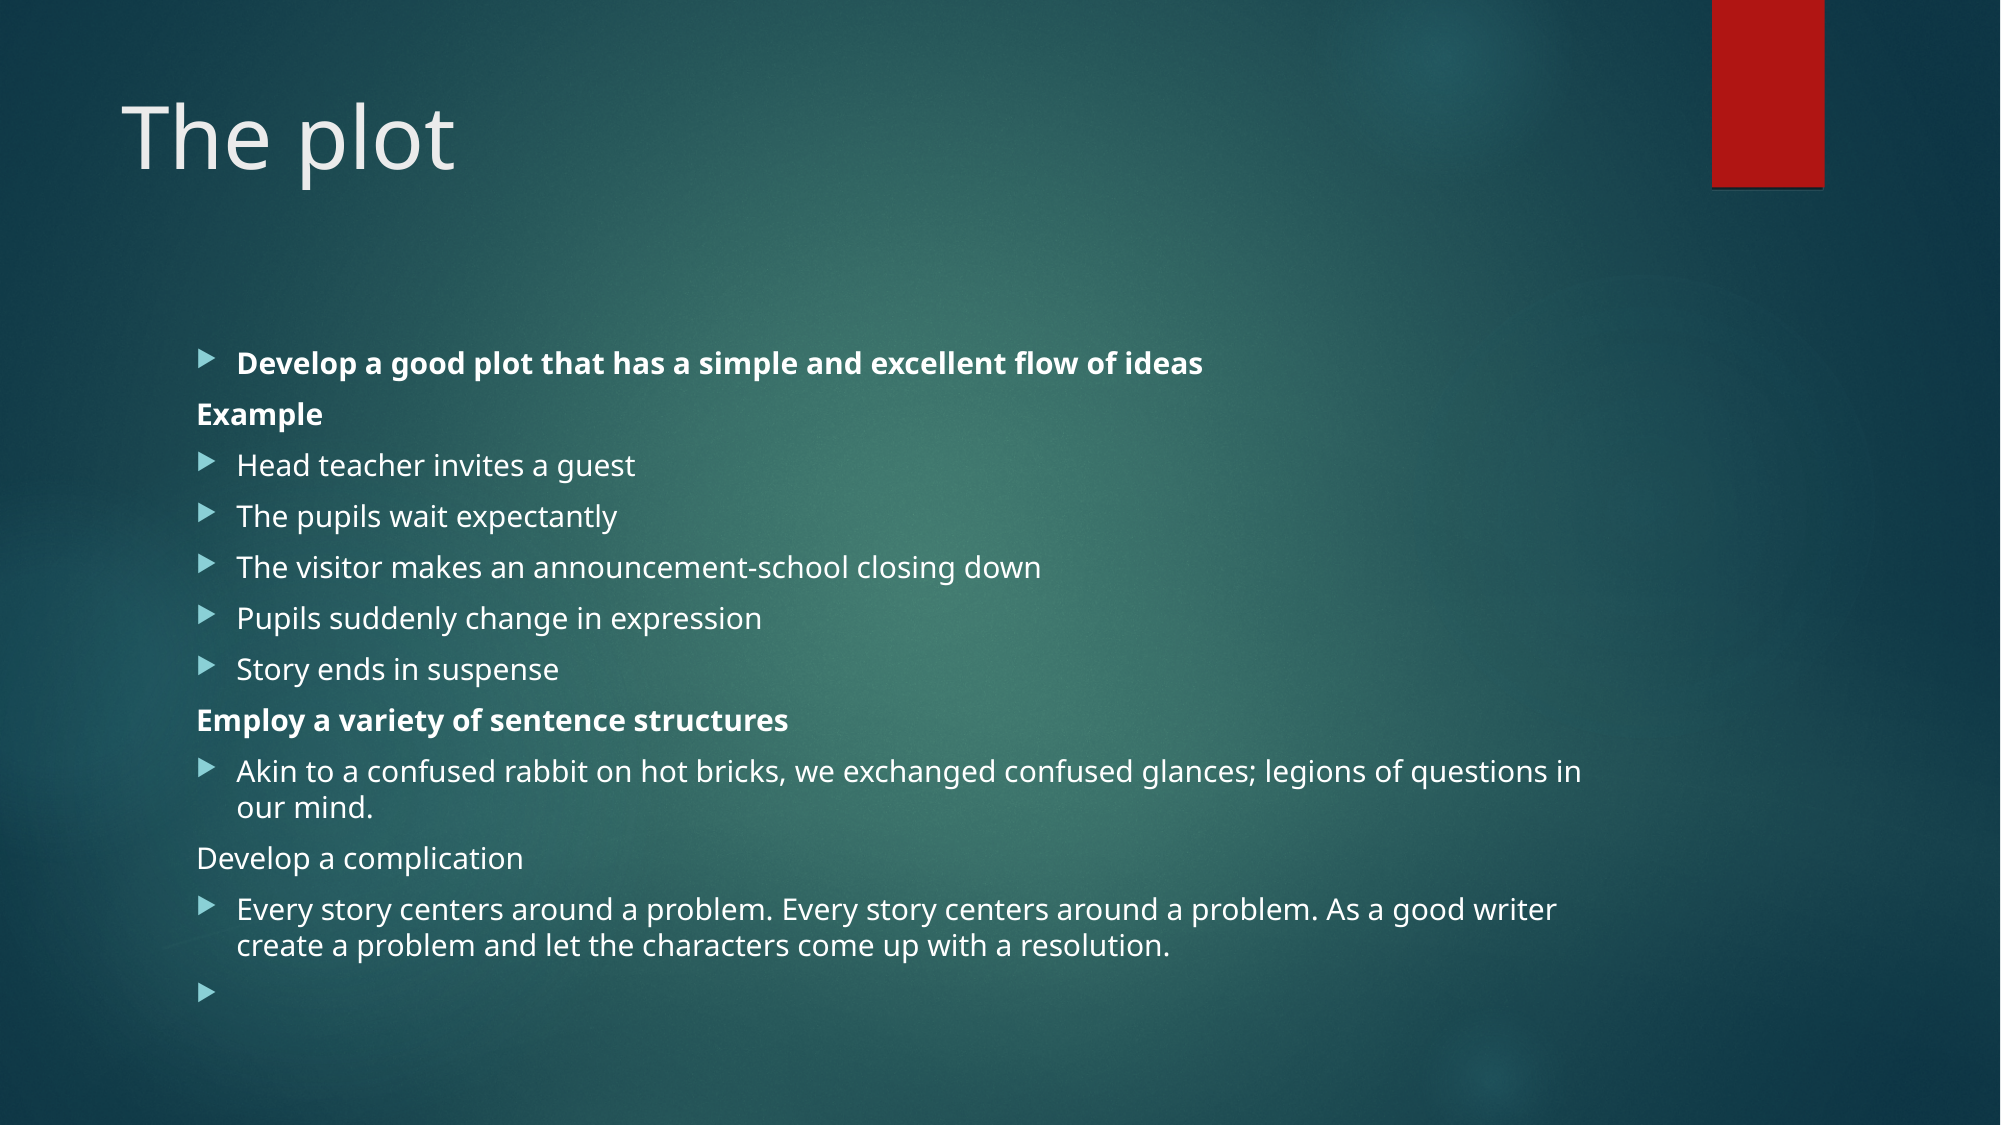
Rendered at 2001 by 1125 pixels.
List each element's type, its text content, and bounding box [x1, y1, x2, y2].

list Develop a good plot that has a simple and excellent flow of ideas Example Head teacher invites a guest The pupils wait expectantly The visitor makes an announcement-school closing down Pupils suddenly change in expression Story ends in suspense Employ a variety of sentence structures Akin to a confused rabbit on hot bricks, we exchanged confused glances; legions of questions in our mind. Develop a complication Every story centers around a problem. Every story centers around a problem. As a good writer create a problem and let the characters come up with a resolution. [181, 336, 1649, 1025]
picture [0, 0, 2001, 1125]
title The plot [106, 74, 1649, 304]
